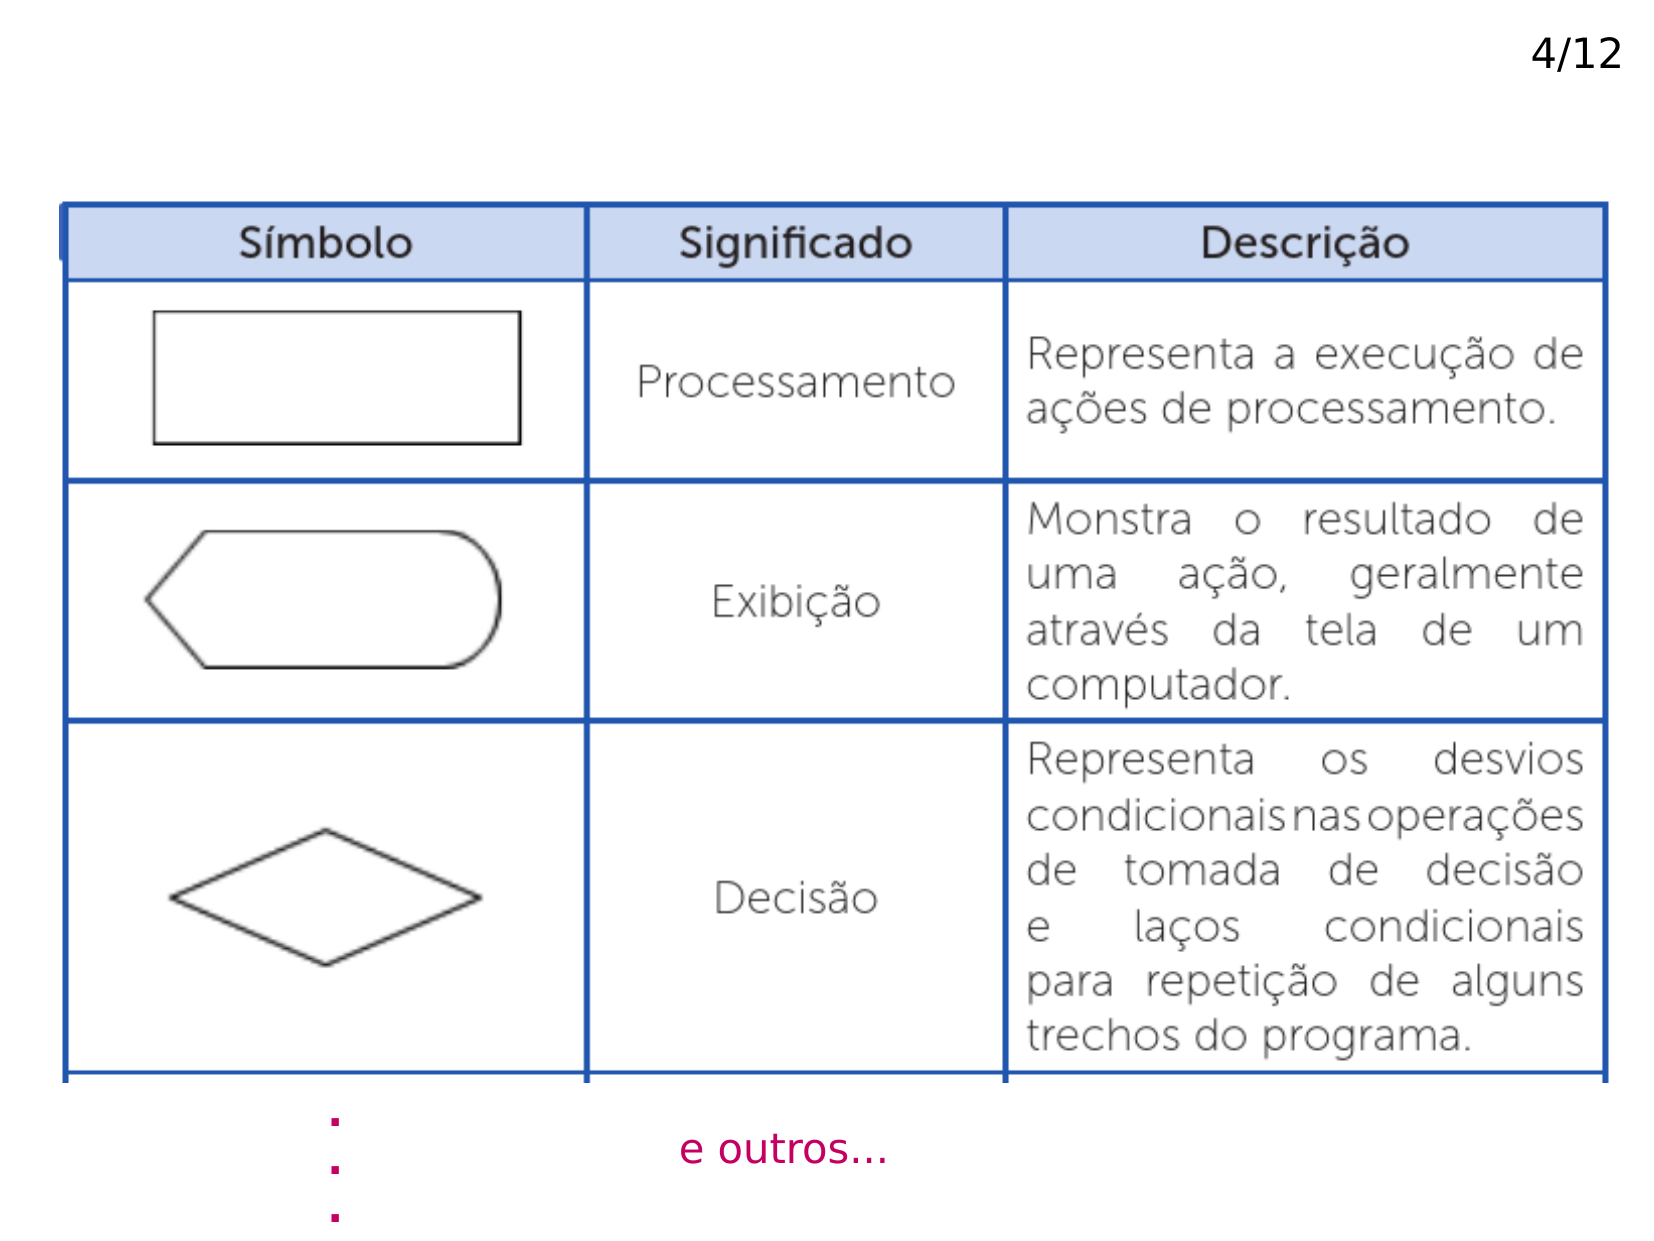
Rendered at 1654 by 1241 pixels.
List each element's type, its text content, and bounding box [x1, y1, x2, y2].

picture [59, 194, 1617, 1083]
text_box . . . [312, 1079, 359, 1241]
text_box e outros... [664, 1117, 905, 1181]
